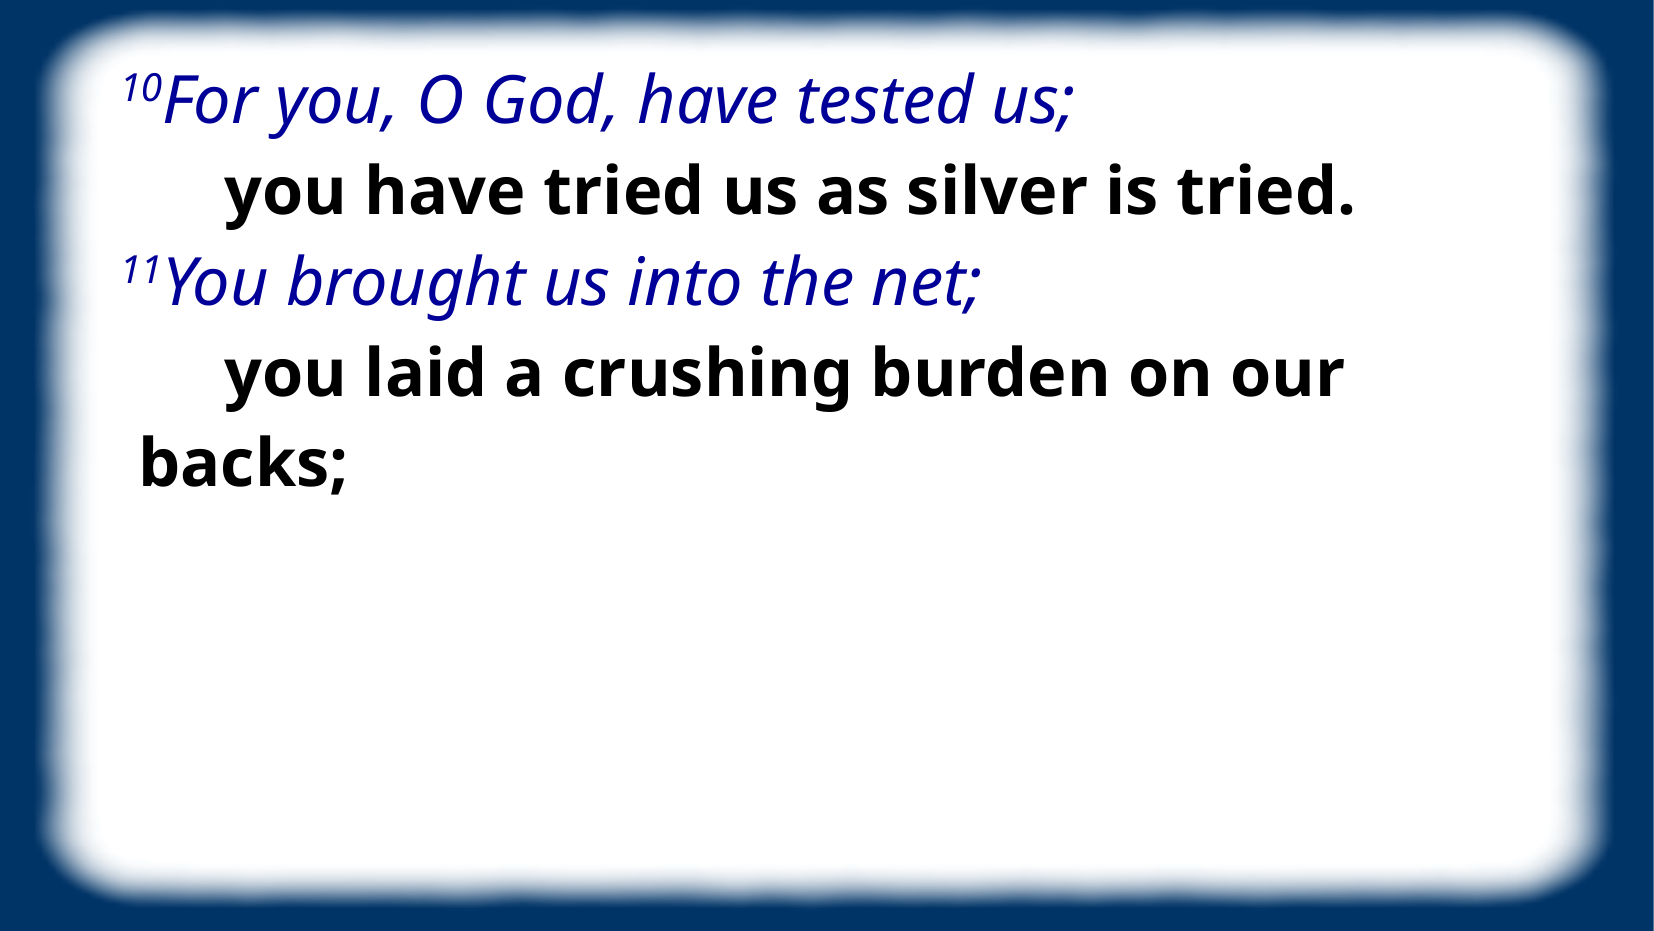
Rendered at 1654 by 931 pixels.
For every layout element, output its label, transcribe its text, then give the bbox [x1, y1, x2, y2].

picture [0, 0, 1654, 931]
text_box 10For you, O God, have tested us; you have tried us as silver is tried. 11You brought us into the net; you laid a crushing burden on our backs; [105, 45, 1531, 451]
